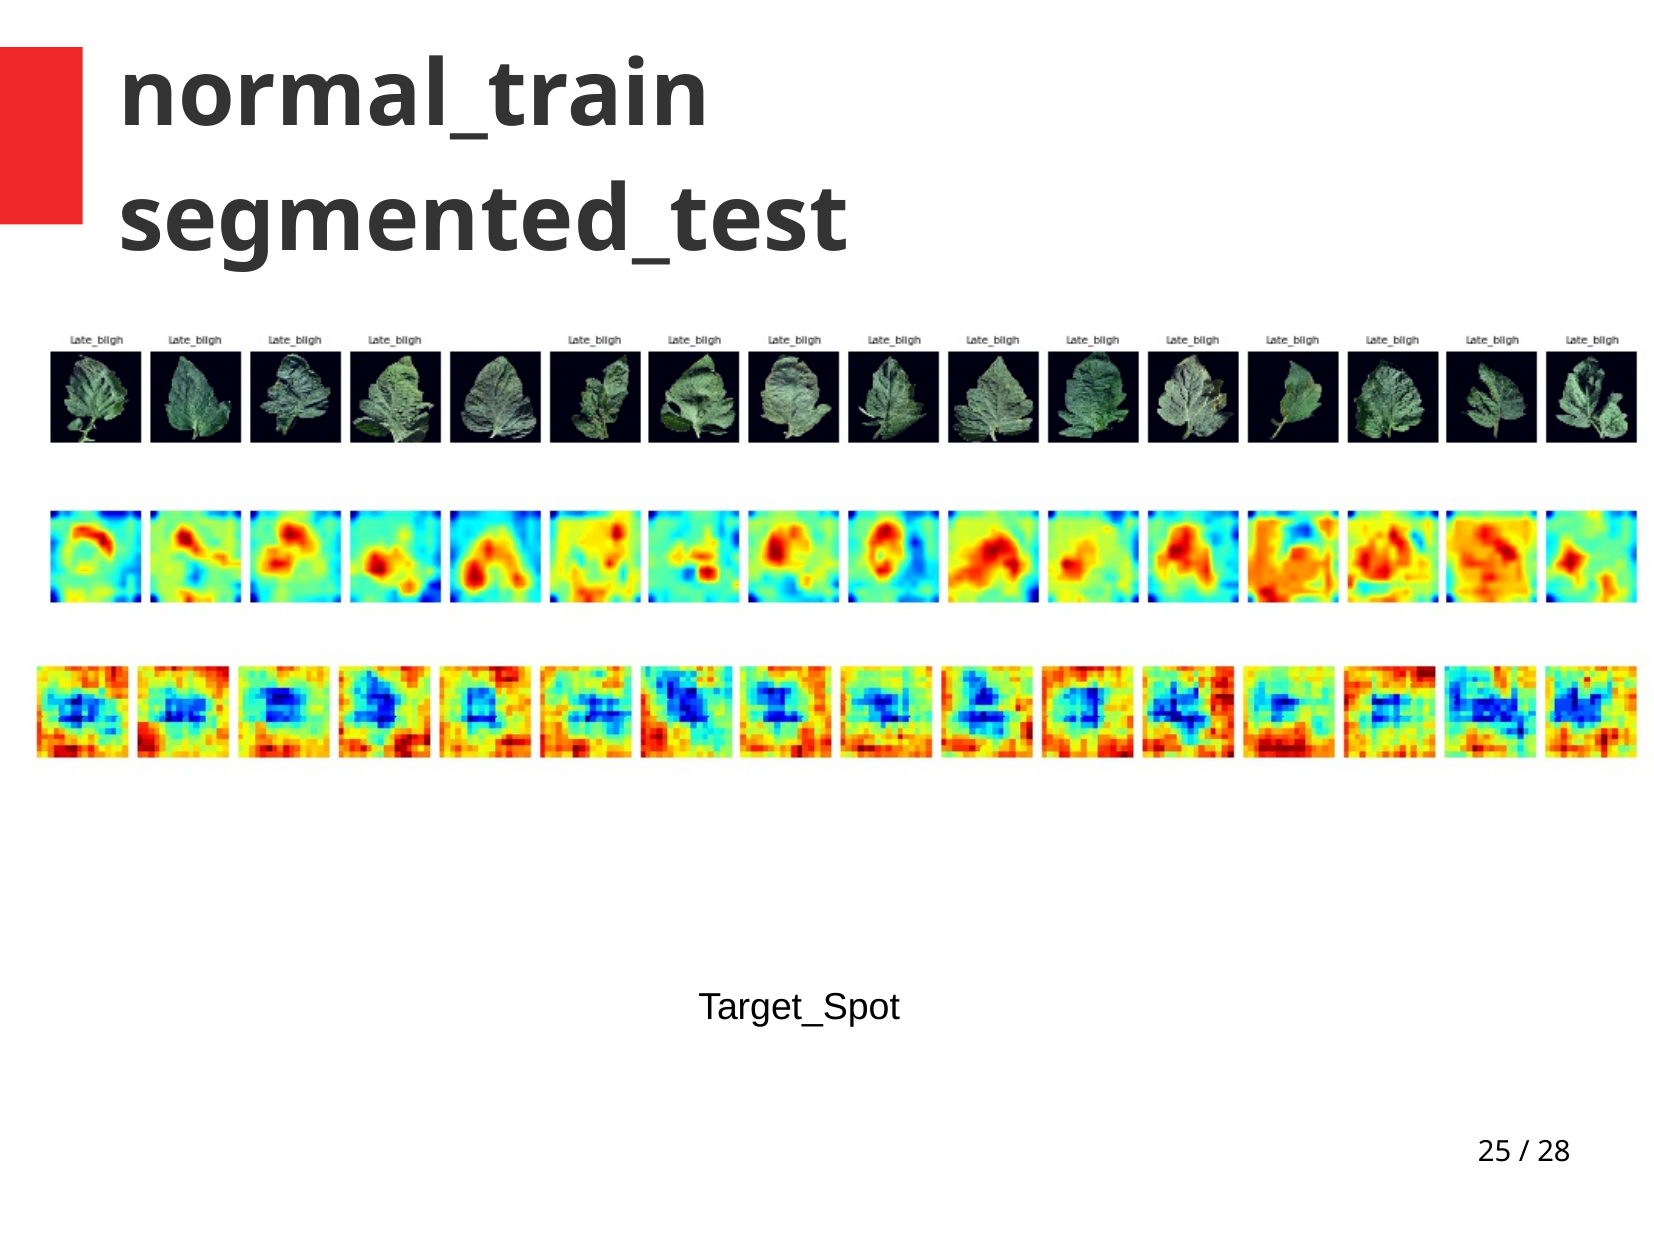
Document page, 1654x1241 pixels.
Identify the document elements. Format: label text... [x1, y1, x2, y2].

picture [0, 651, 1654, 796]
title normal_train segmented_test [118, 45, 1571, 260]
picture [0, 494, 1654, 640]
text_box Target_Spot [683, 978, 916, 1036]
picture [0, 324, 1654, 481]
